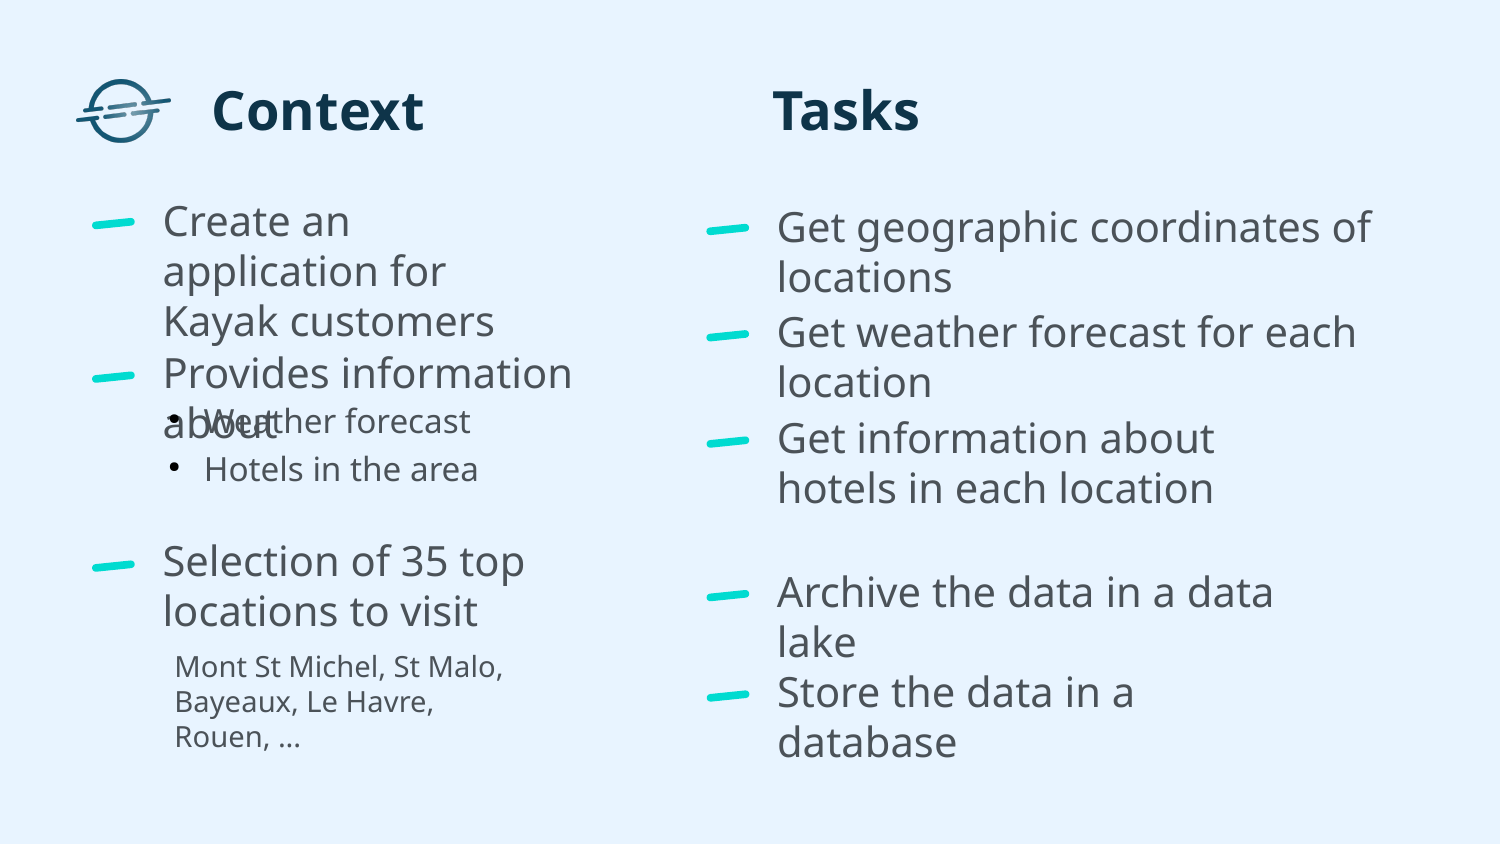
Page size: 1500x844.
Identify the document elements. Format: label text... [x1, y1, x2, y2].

title Store the data in a database [762, 651, 1329, 739]
title Hotels in the area [153, 432, 544, 502]
title Context [196, 61, 498, 163]
title Mont St Michel, St Malo, Bayeaux, Le Havre, Rouen, ... [159, 633, 550, 737]
title Selection of 35 top locations to visit [147, 520, 560, 666]
text_box [92, 560, 135, 572]
title Get information about hotels in each location [761, 397, 1306, 529]
text_box [92, 217, 135, 230]
text_box [706, 690, 750, 702]
title Archive the data in a data lake [761, 550, 1329, 639]
title Get weather forecast for each location [761, 290, 1466, 379]
title Create an application for Kayak customers [147, 179, 555, 305]
title Tasks [757, 61, 1059, 163]
text_box [706, 590, 750, 602]
text_box [706, 223, 750, 236]
title Weather forecast [153, 385, 544, 432]
title Get geographic coordinates of locations [761, 185, 1483, 267]
text_box [706, 330, 750, 342]
picture [76, 79, 171, 143]
title Provides information about [147, 332, 635, 420]
text_box [706, 436, 750, 448]
text_box [92, 371, 135, 383]
